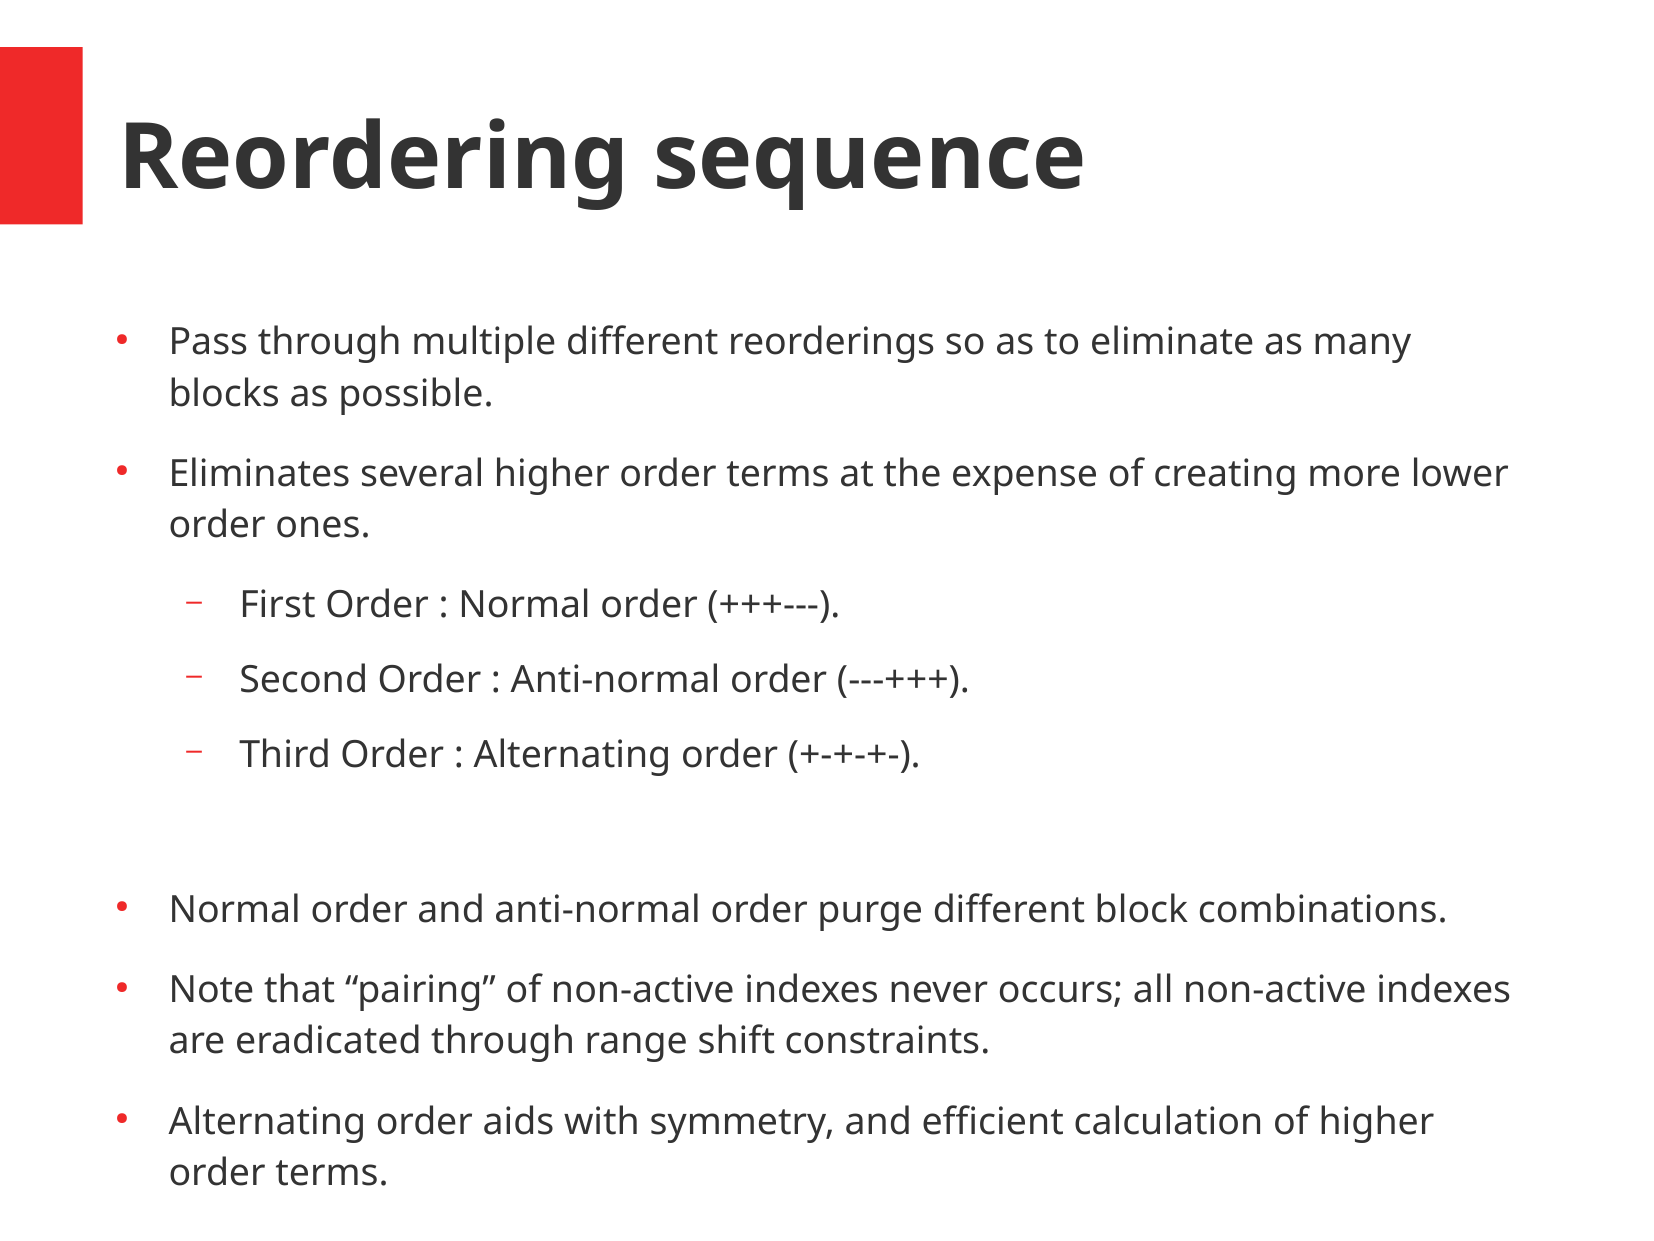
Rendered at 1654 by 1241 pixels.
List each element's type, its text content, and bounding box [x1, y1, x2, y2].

title Reordering sequence [118, 49, 1571, 257]
list Pass through multiple different reorderings so as to eliminate as many blocks as possible. Eliminates several higher order terms at the expense of creating more lower order ones. First Order : Normal order (+++---). Second Order : Anti-normal order (---+++). Third Order : Alternating order (+-+-+-). Normal order and anti-normal order purge different block combinations. Note that “pairing” of non-active indexes never occurs; all non-active indexes are eradicated through range shift constraints. Alternating order aids with symmetry, and efficient calculation of higher order terms. [97, 315, 1516, 561]
